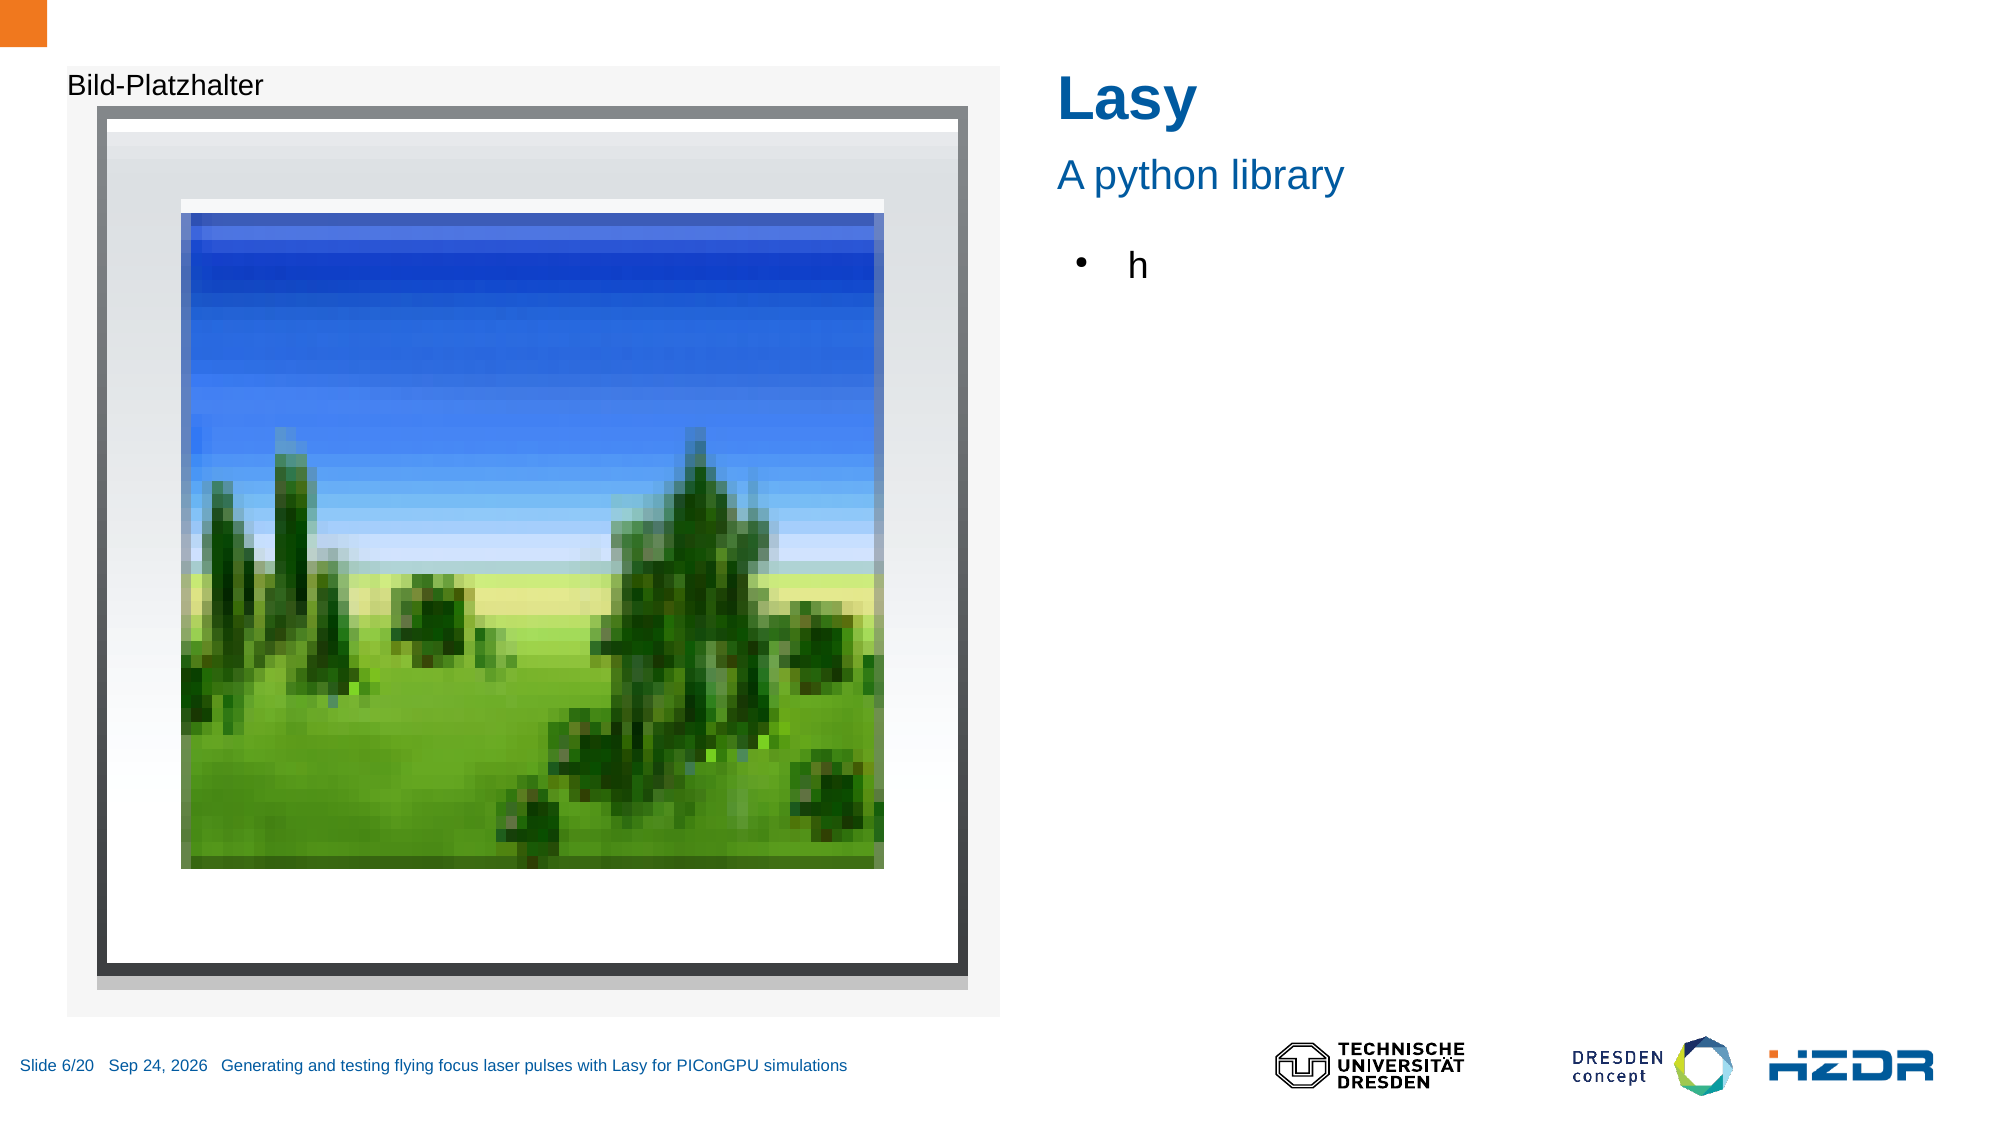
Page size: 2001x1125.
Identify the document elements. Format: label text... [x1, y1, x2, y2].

picture [1275, 1042, 1465, 1089]
picture [1573, 1036, 1733, 1096]
list h [1057, 231, 1934, 1014]
footer Generating and testing flying focus laser pulses with Lasy for PIConGPU simulations [221, 1034, 965, 1095]
title Lasy [1057, 66, 1934, 134]
slide_number Slide <number>/20 [6, 1034, 95, 1095]
picture [1768, 1049, 1934, 1081]
slide_number Jan 9, 2026 [107, 1034, 208, 1095]
subtitle A python library [1057, 138, 1934, 190]
picture [66, 66, 1000, 1017]
